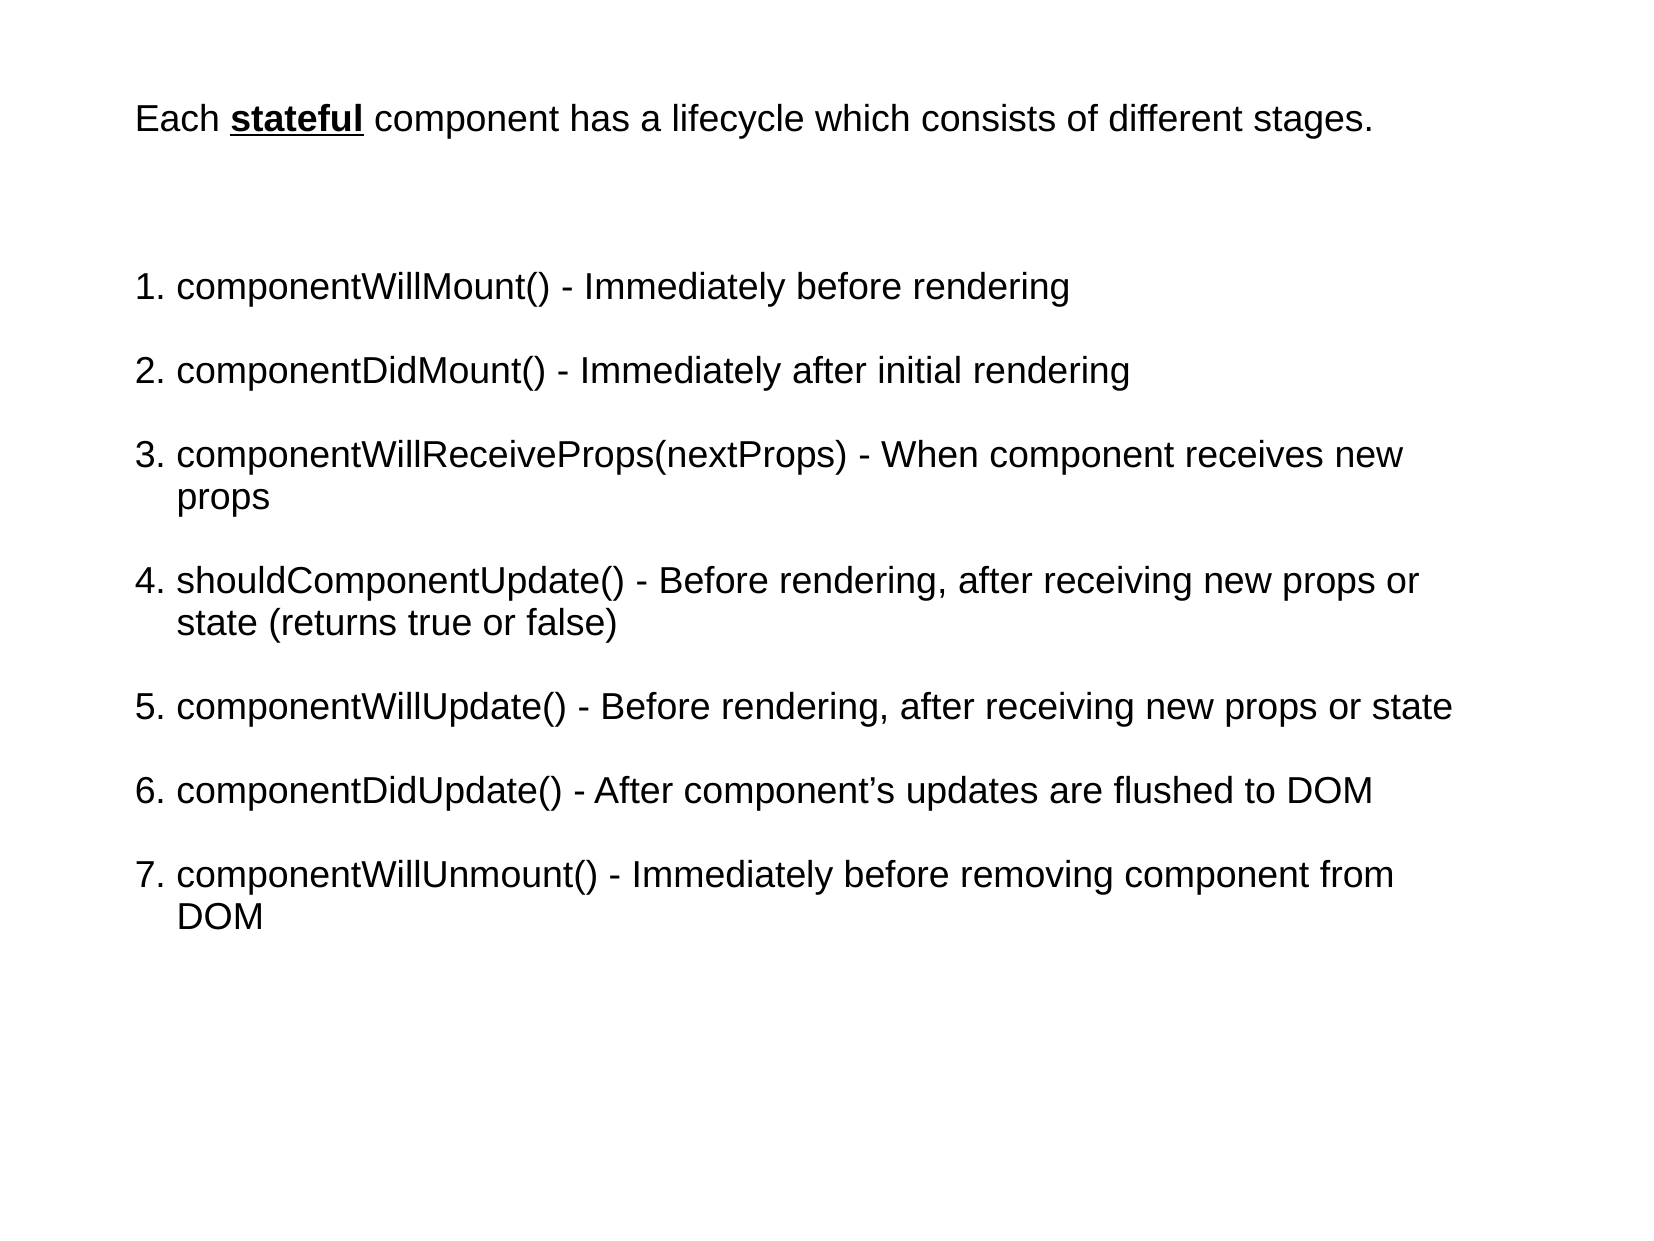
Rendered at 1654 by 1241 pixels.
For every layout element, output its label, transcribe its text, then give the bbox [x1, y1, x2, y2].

text_box Each stateful component has a lifecycle which consists of different stages. 1. componentWillMount() - Immediately before rendering 2. componentDidMount() - Immediately after initial rendering 3. componentWillReceiveProps(nextProps) - When component receives new props 4. shouldComponentUpdate() - Before rendering, after receiving new props or state (returns true or false) 5. componentWillUpdate() - Before rendering, after receiving new props or state 6. componentDidUpdate() - After component’s updates are flushed to DOM 7. componentWillUnmount() - Immediately before removing component from DOM [120, 90, 1501, 1029]
